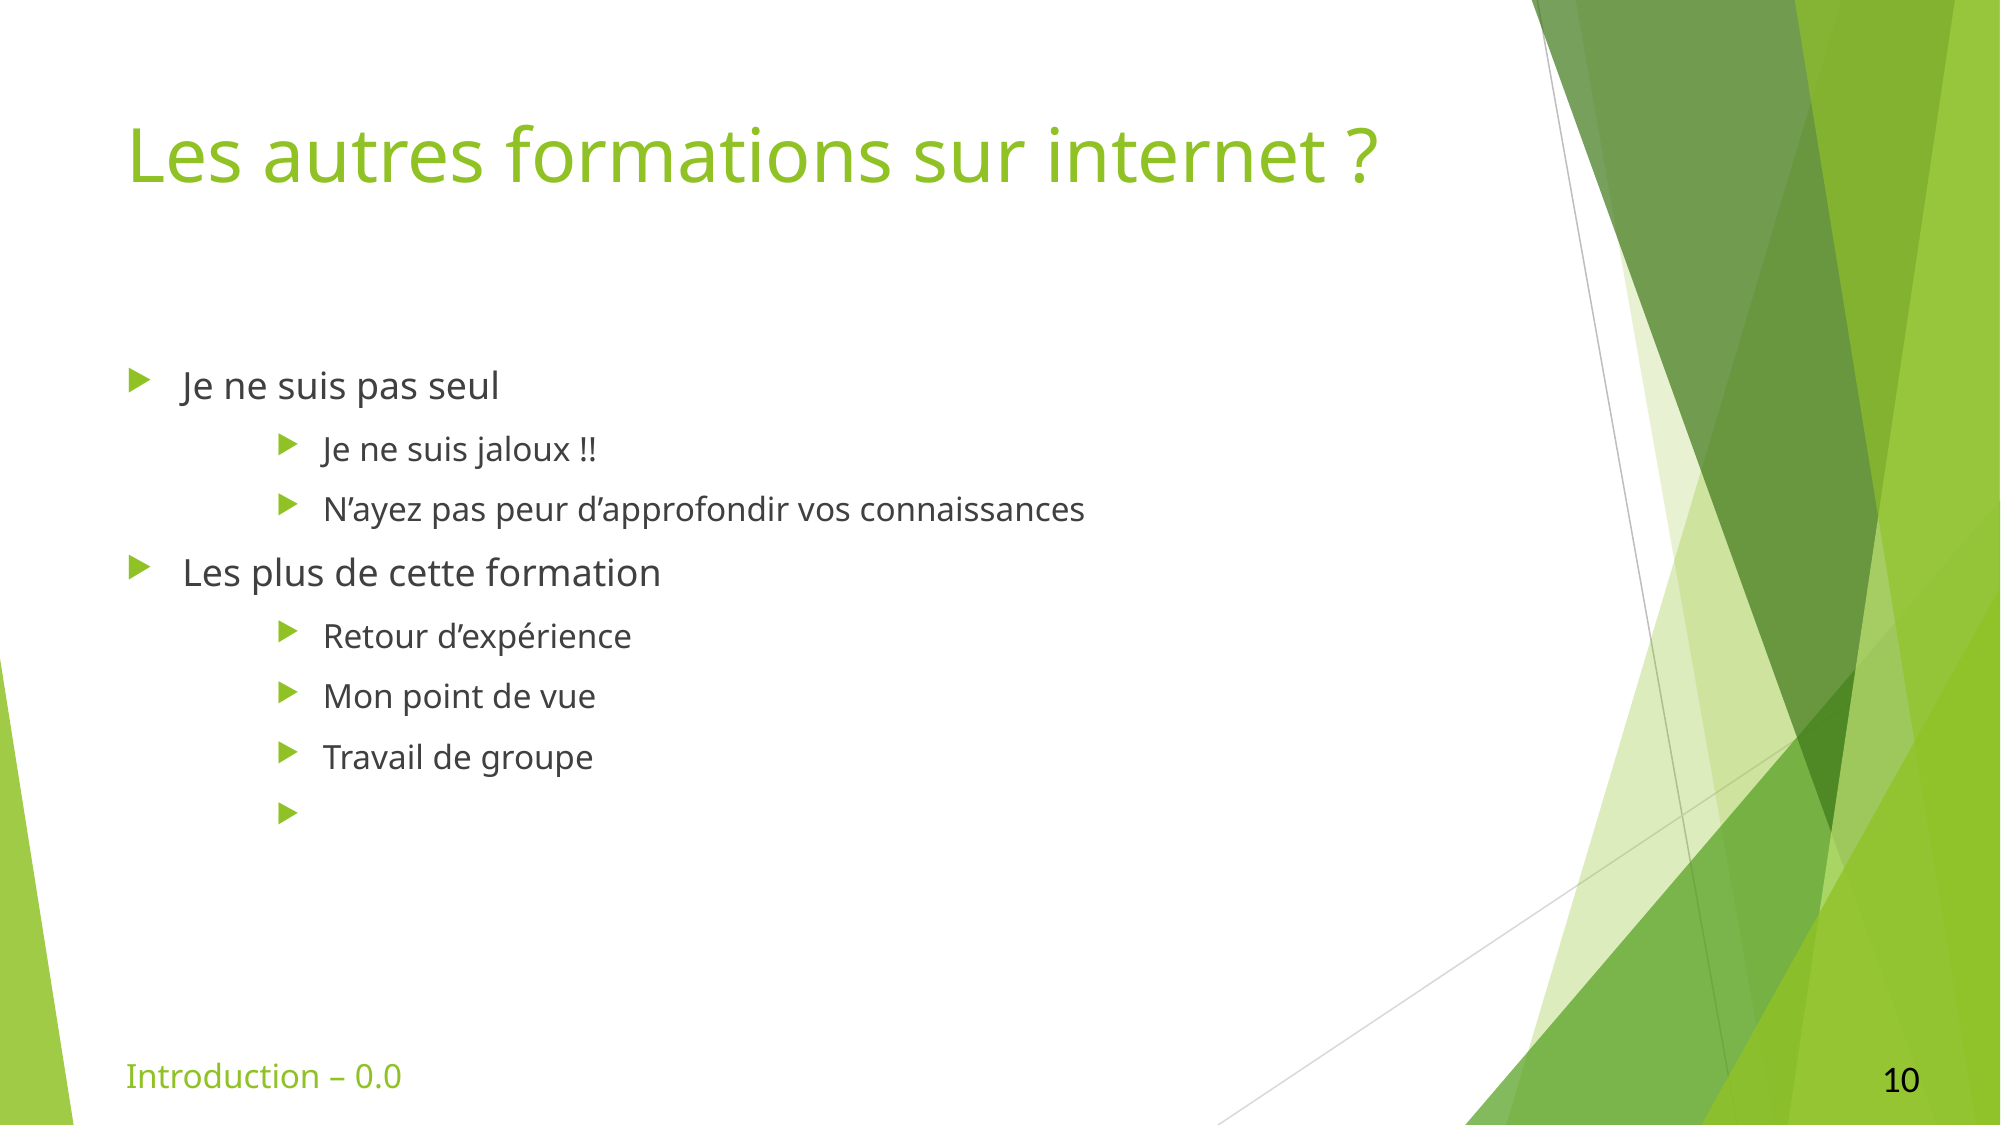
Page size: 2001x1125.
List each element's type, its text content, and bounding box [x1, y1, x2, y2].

text_box Introduction – 0.0 [111, 1047, 1094, 1109]
text_box [1866, 1047, 1979, 1108]
list Je ne suis pas seul Je ne suis jaloux !! N’ayez pas peur d’approfondir vos connaissances Les plus de cette formation Retour d’expérience Mon point de vue Travail de groupe [111, 354, 1522, 992]
title Les autres formations sur internet ? [111, 99, 1522, 317]
